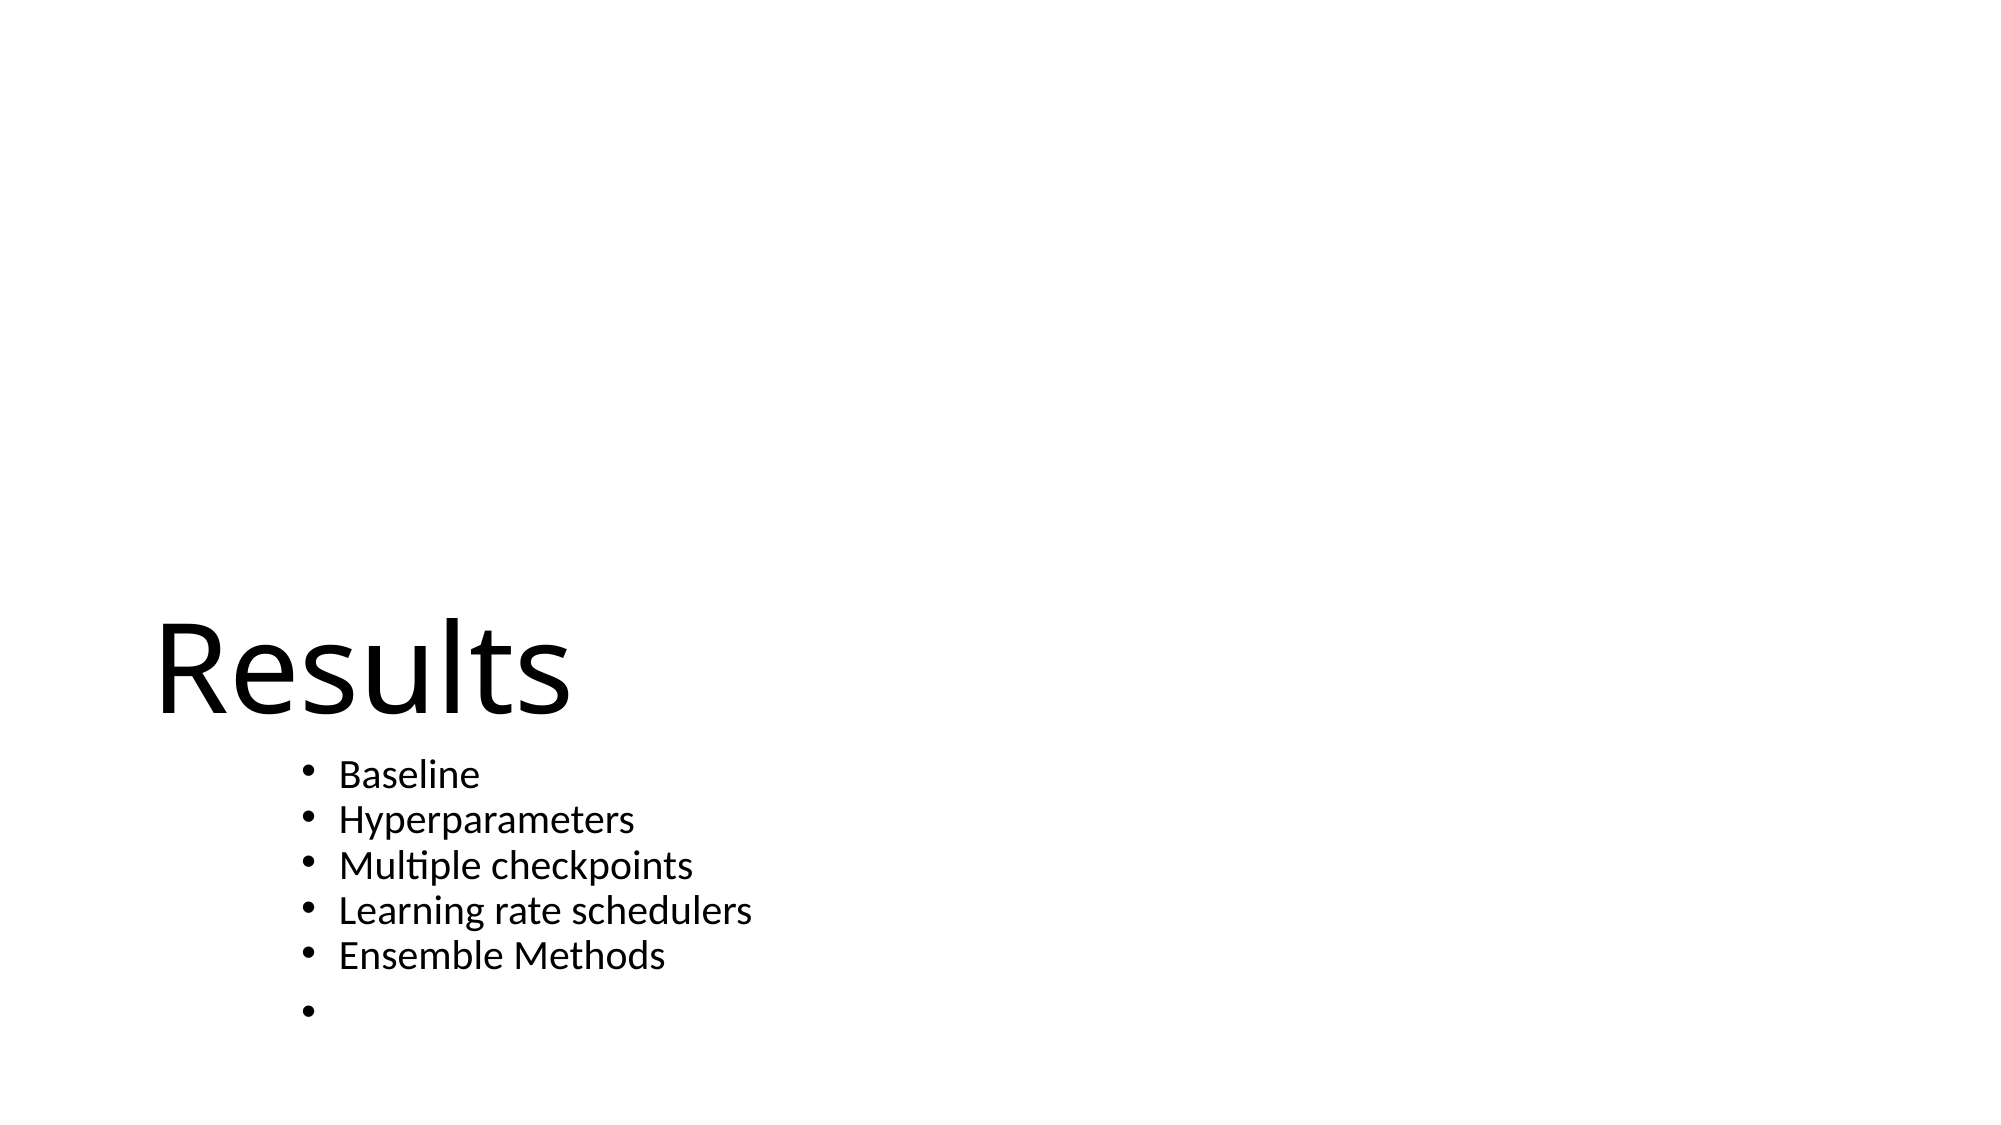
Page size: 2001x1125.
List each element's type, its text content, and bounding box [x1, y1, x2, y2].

title Results [136, 280, 1862, 749]
list Baseline Hyperparameters Multiple checkpoints Learning rate schedulers Ensemble Methods [136, 752, 1862, 999]
